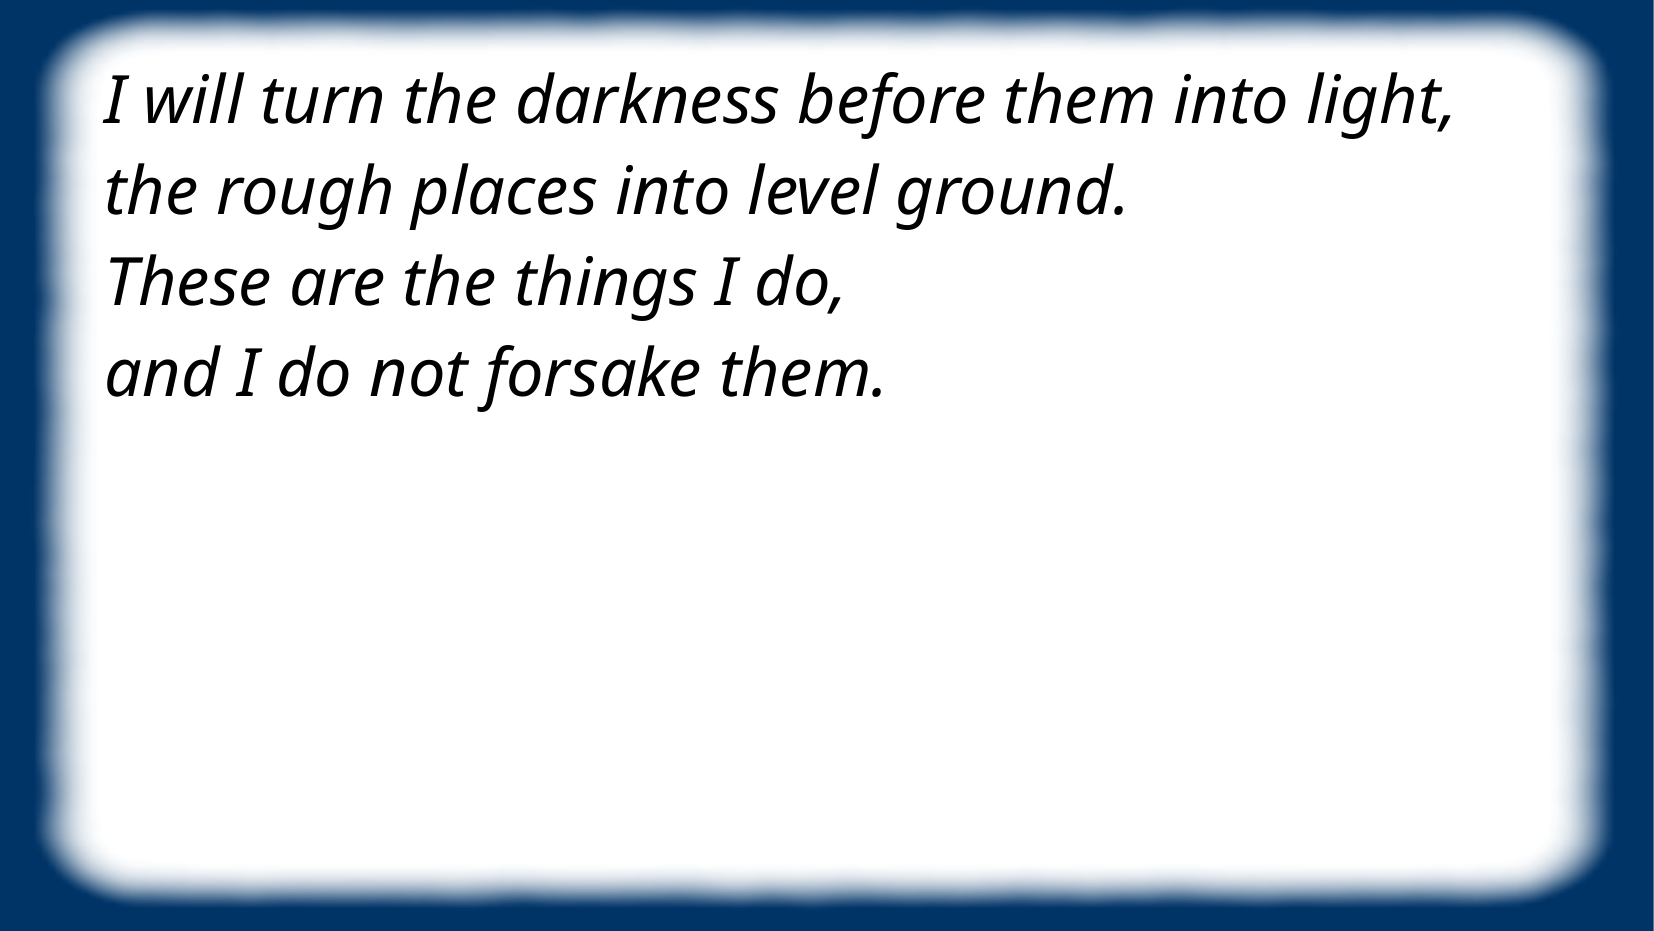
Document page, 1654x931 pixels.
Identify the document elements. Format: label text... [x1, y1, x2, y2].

picture [0, 0, 1654, 931]
text_box I will turn the darkness before them into light, the rough places into level ground. These are the things I do, and I do not forsake them. [90, 45, 1561, 415]
